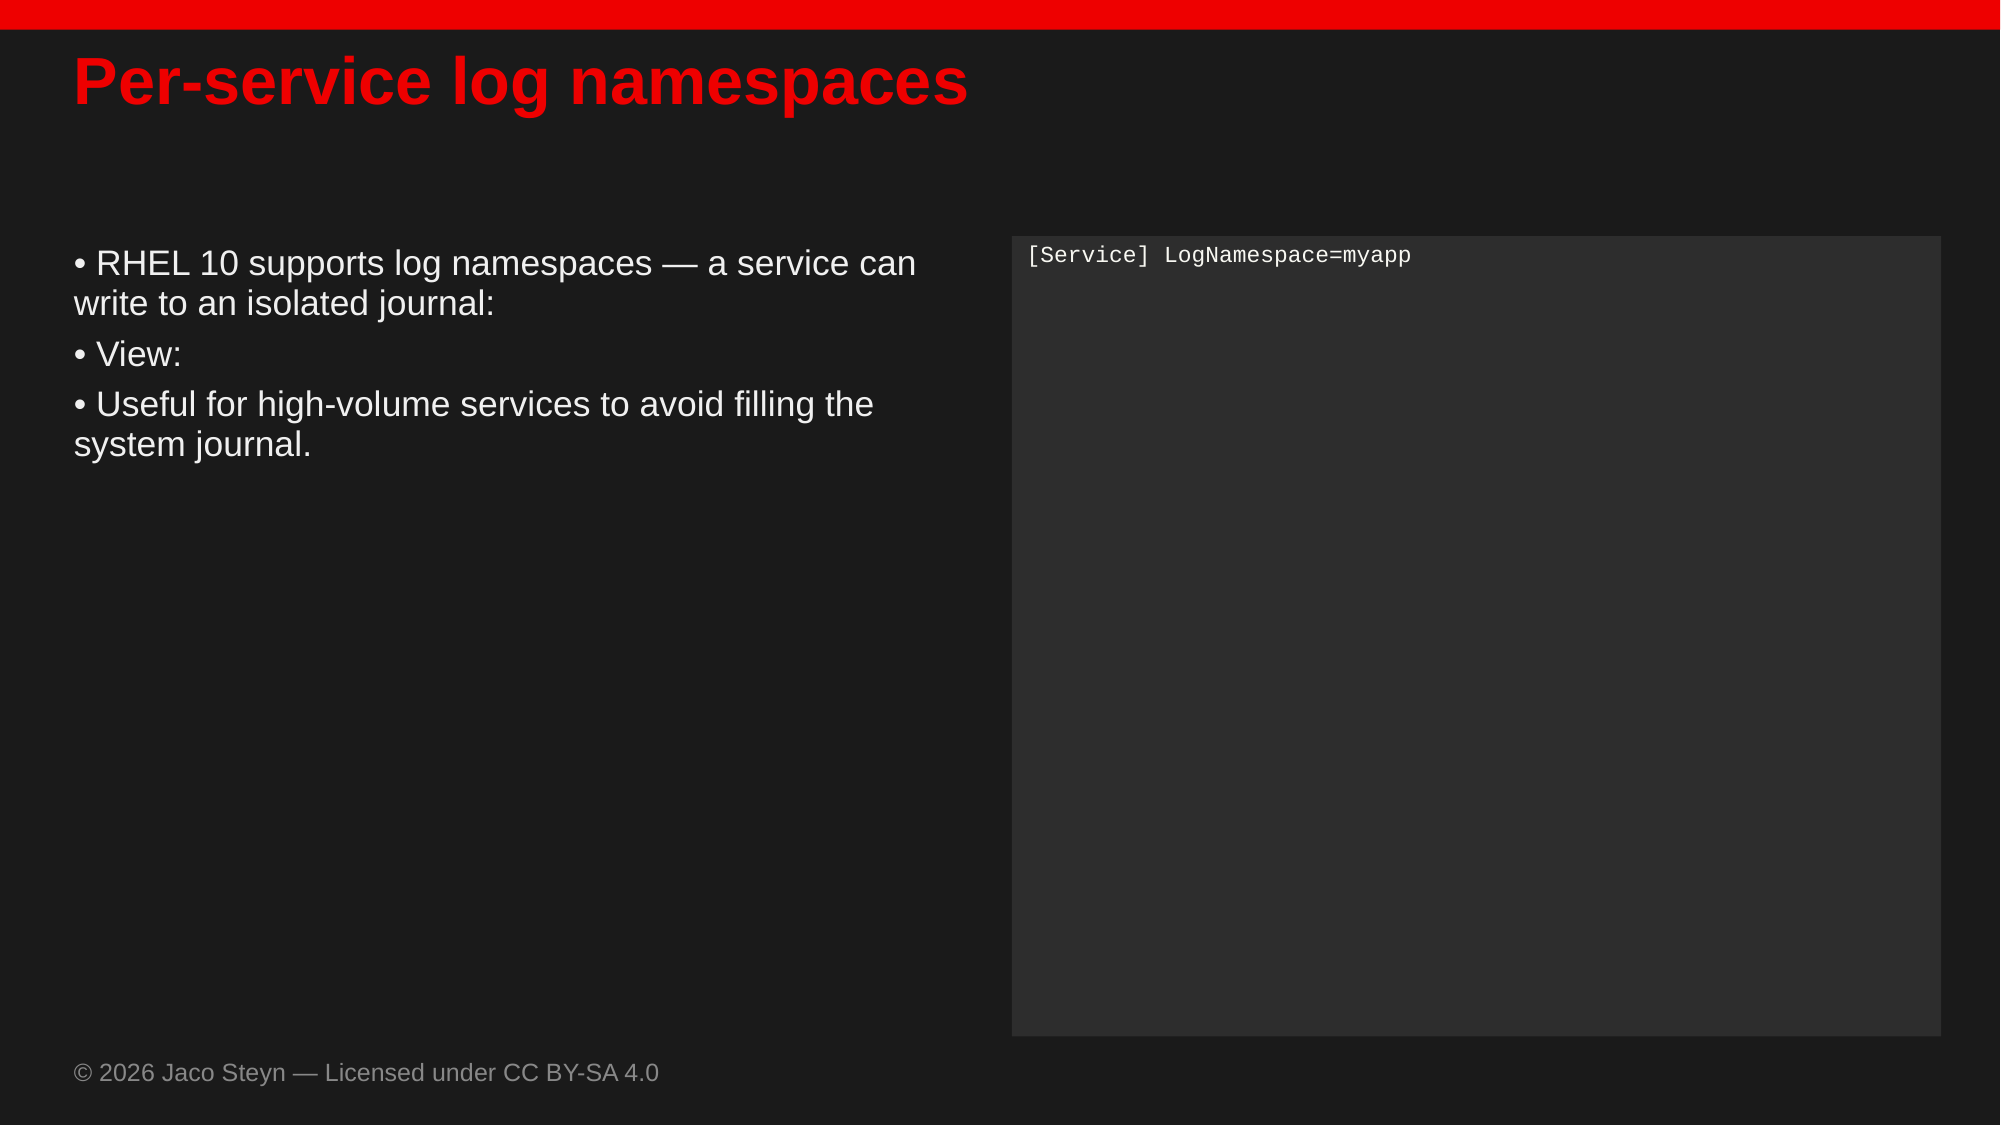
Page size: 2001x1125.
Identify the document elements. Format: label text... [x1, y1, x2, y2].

text_box [0, 0, 2001, 30]
text_box • RHEL 10 supports log namespaces — a service can write to an isolated journal: • View: • Useful for high-volume services to avoid filling the system journal. [59, 236, 989, 1037]
text_box © 2026 Jaco Steyn — Licensed under CC BY-SA 4.0 [59, 1051, 1942, 1093]
text_box [Service] LogNamespace=myapp [1011, 236, 1942, 1037]
text_box Per-service log namespaces [59, 36, 1942, 208]
